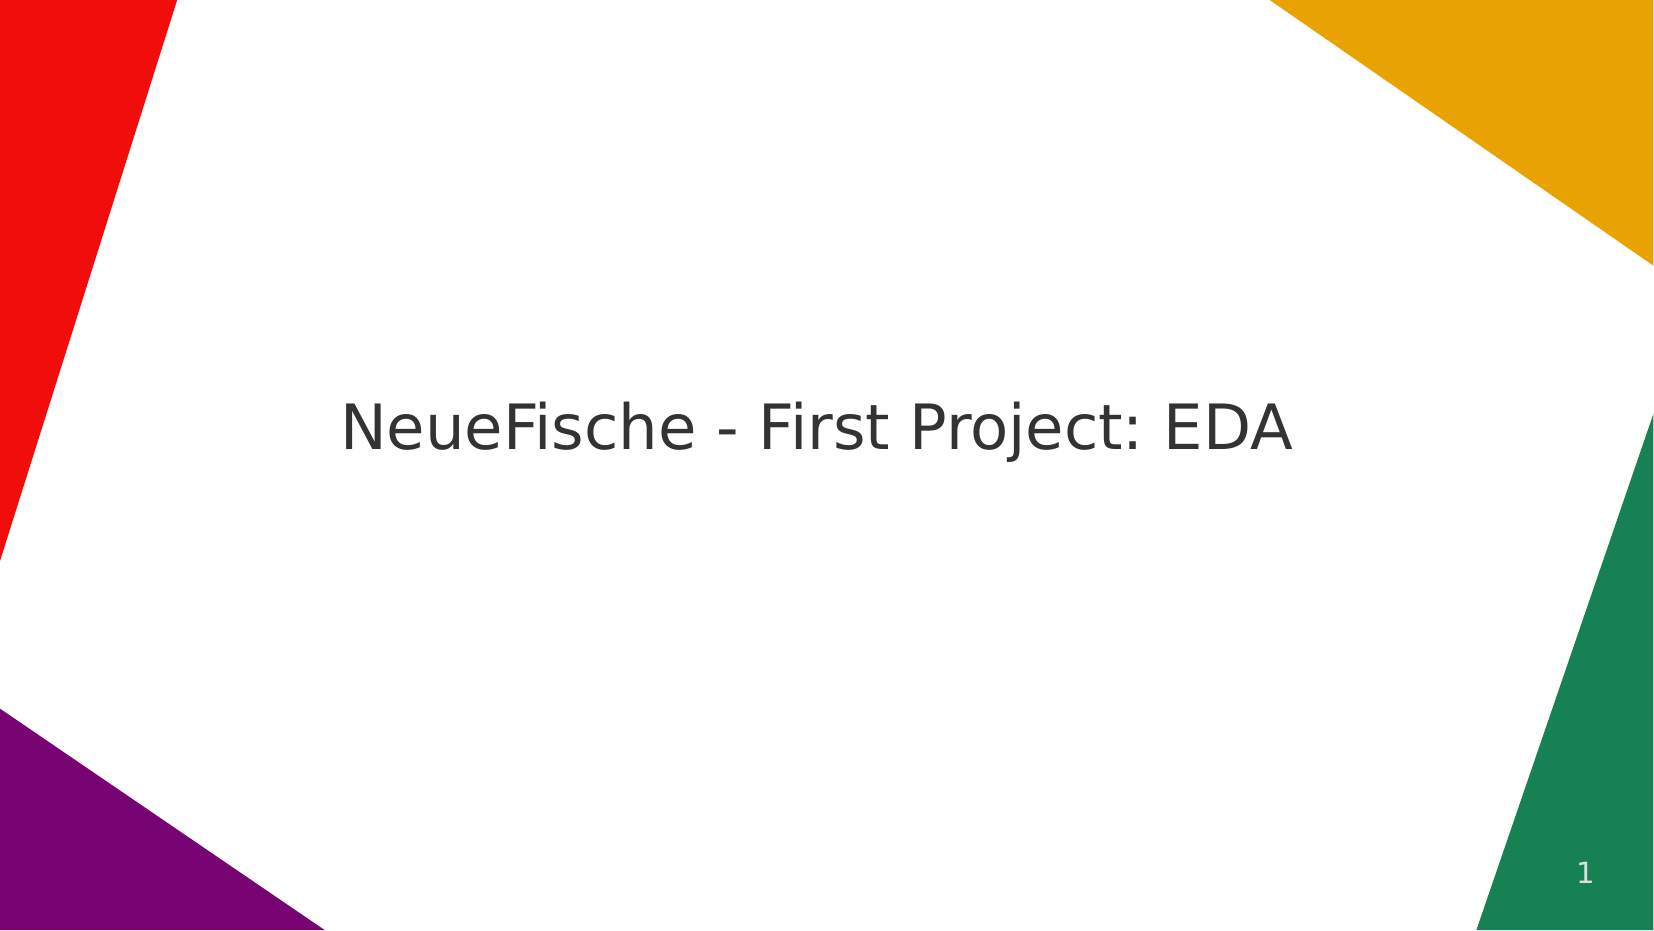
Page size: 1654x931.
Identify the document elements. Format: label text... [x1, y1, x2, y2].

title NeueFische - First Project: EDA [118, 354, 1536, 502]
